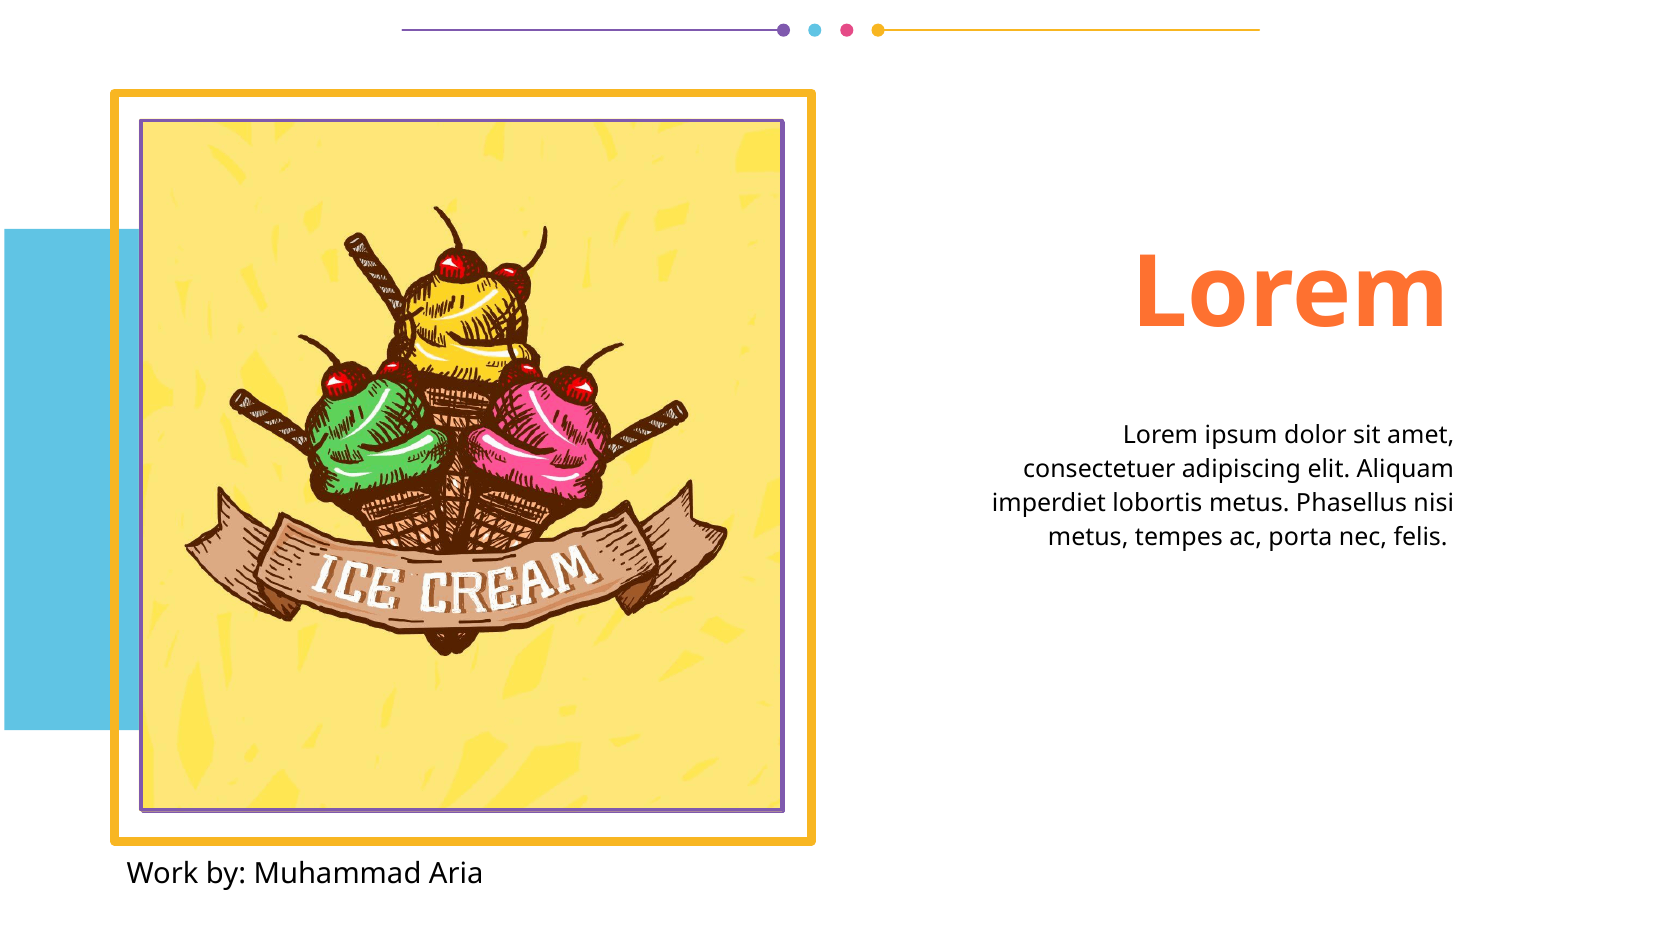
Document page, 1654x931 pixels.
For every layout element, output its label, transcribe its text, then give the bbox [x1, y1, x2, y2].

text_box [143, 122, 780, 808]
title Lorem [671, 199, 1451, 376]
text_box Work by: Muhammad Aria [111, 844, 500, 900]
title Lorem ipsum dolor sit amet, consectetuer adipiscing elit. Aliquam imperdiet lobortis metus. Phasellus nisi metus, tempes ac, porta nec, felis. [990, 375, 1455, 560]
